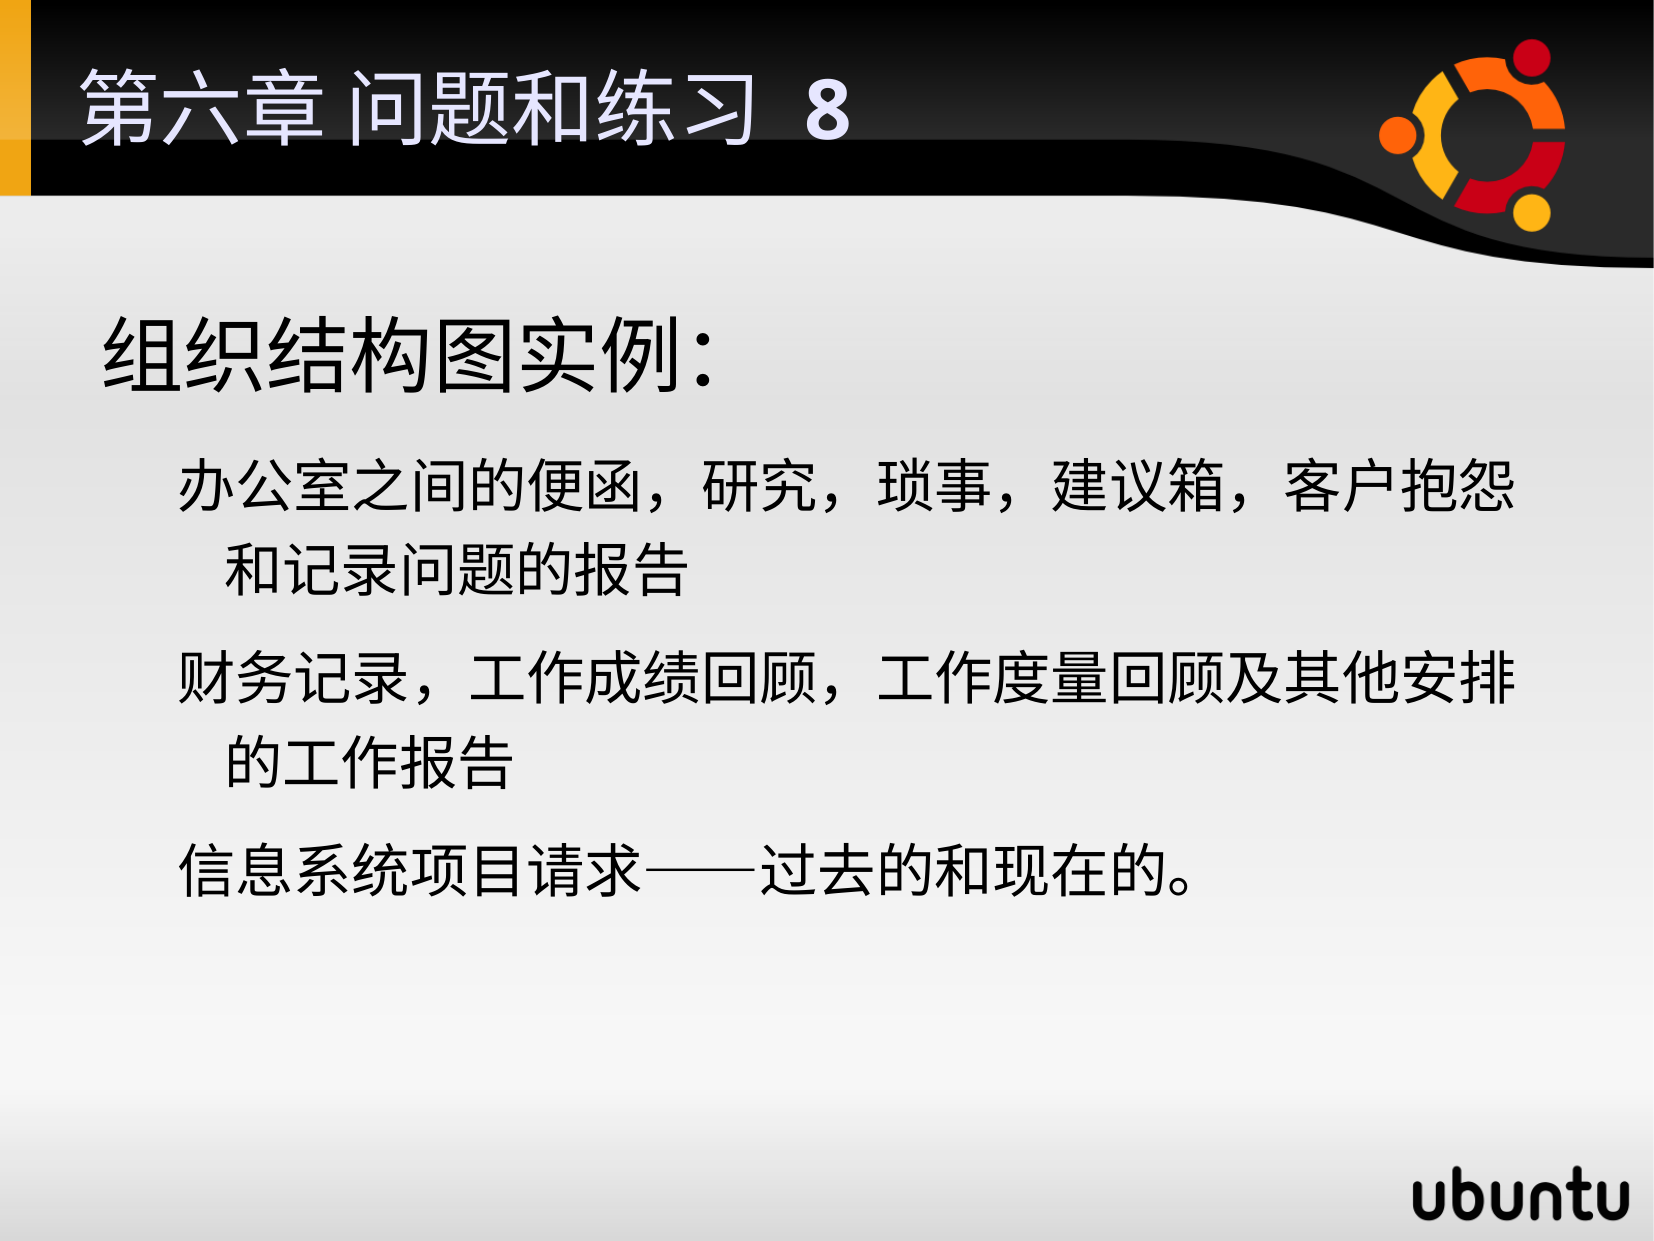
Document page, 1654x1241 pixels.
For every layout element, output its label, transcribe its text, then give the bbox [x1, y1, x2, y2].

list 组织结构图实例： 办公室之间的便函，研究，琐事，建议箱，客户抱怨和记录问题的报告 财务记录，工作成绩回顾，工作度量回顾及其他安排的工作报告 信息系统项目请求——过去的和现在的。 [82, 290, 1571, 1094]
title 第六章 问题和练习 8 [76, 7, 1565, 200]
picture [0, 0, 1654, 1241]
